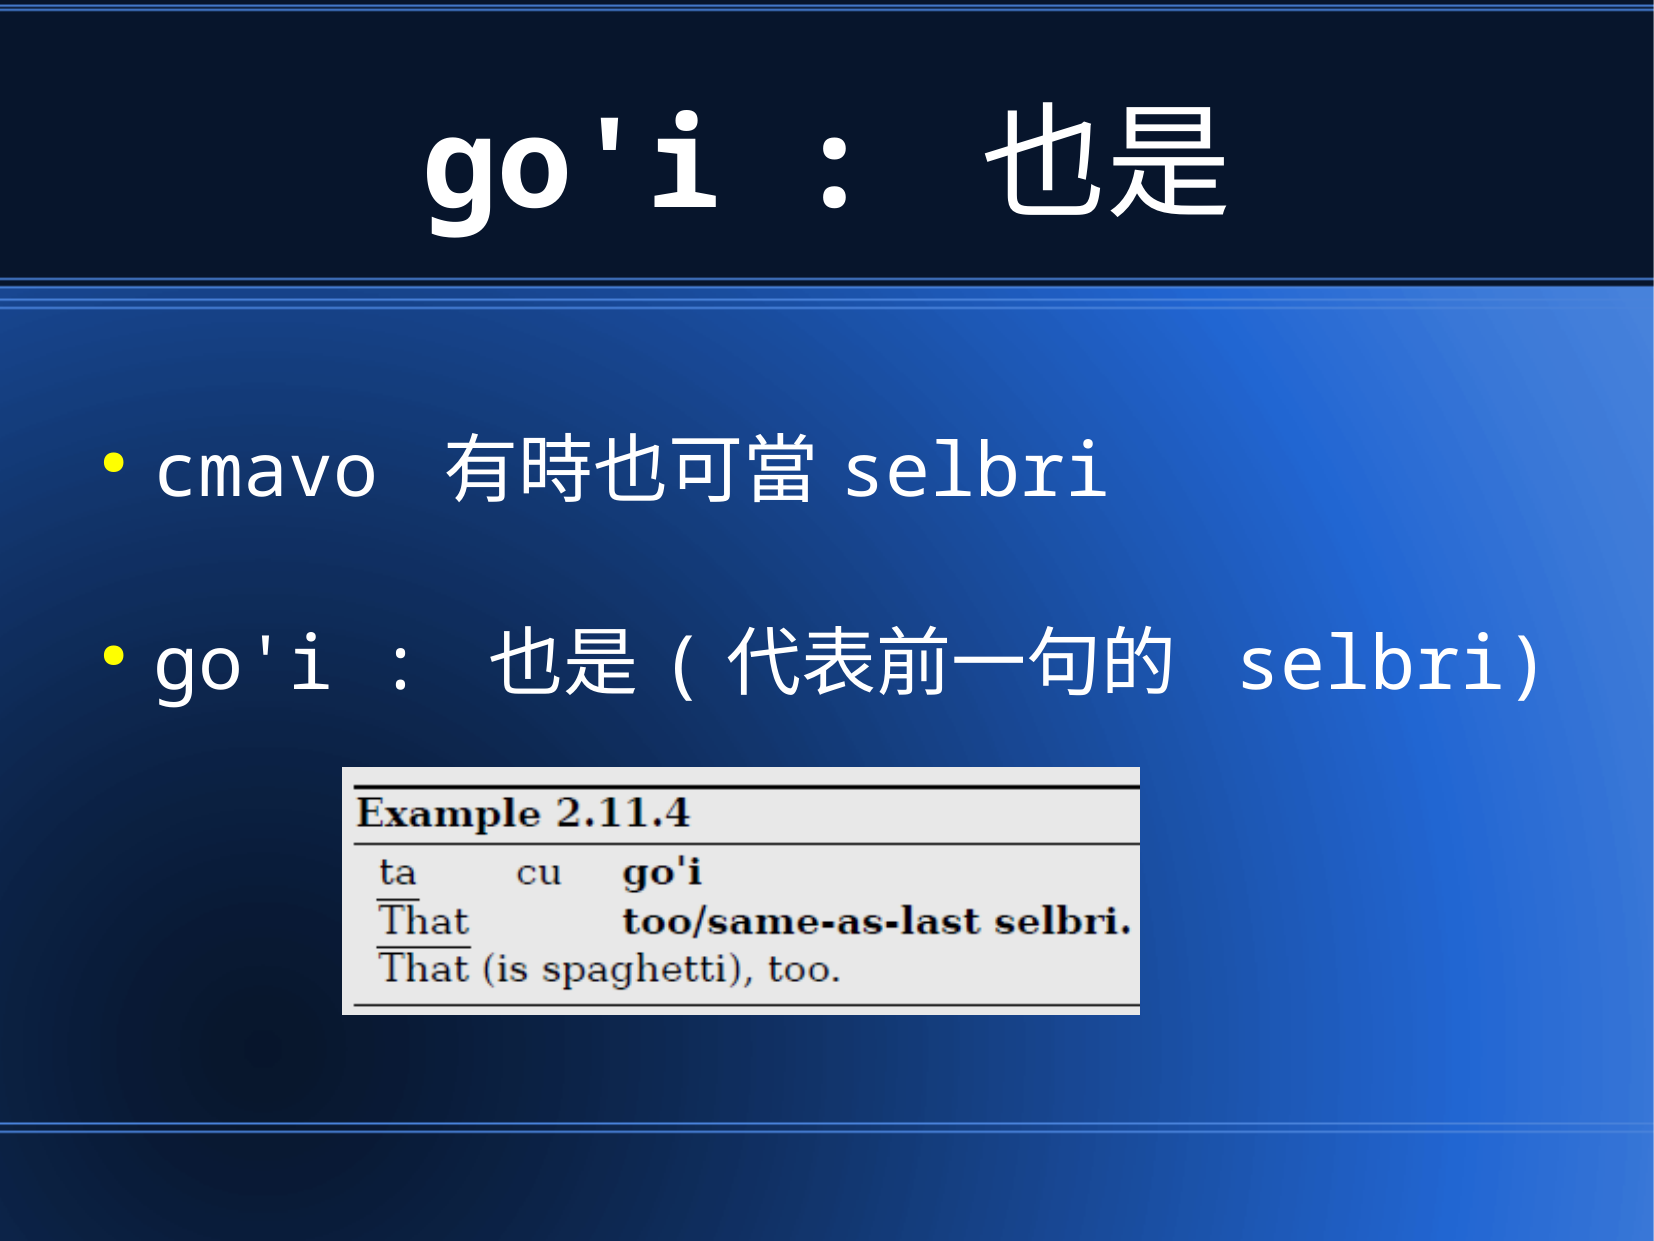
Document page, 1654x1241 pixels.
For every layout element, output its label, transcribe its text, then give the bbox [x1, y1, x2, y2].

picture [0, 0, 1654, 1241]
list cmavo 有時也可當selbri go'i : 也是(代表前一句的 selbri) [82, 355, 1571, 1241]
title go'i : 也是 [82, 49, 1571, 257]
picture [342, 767, 1140, 1015]
